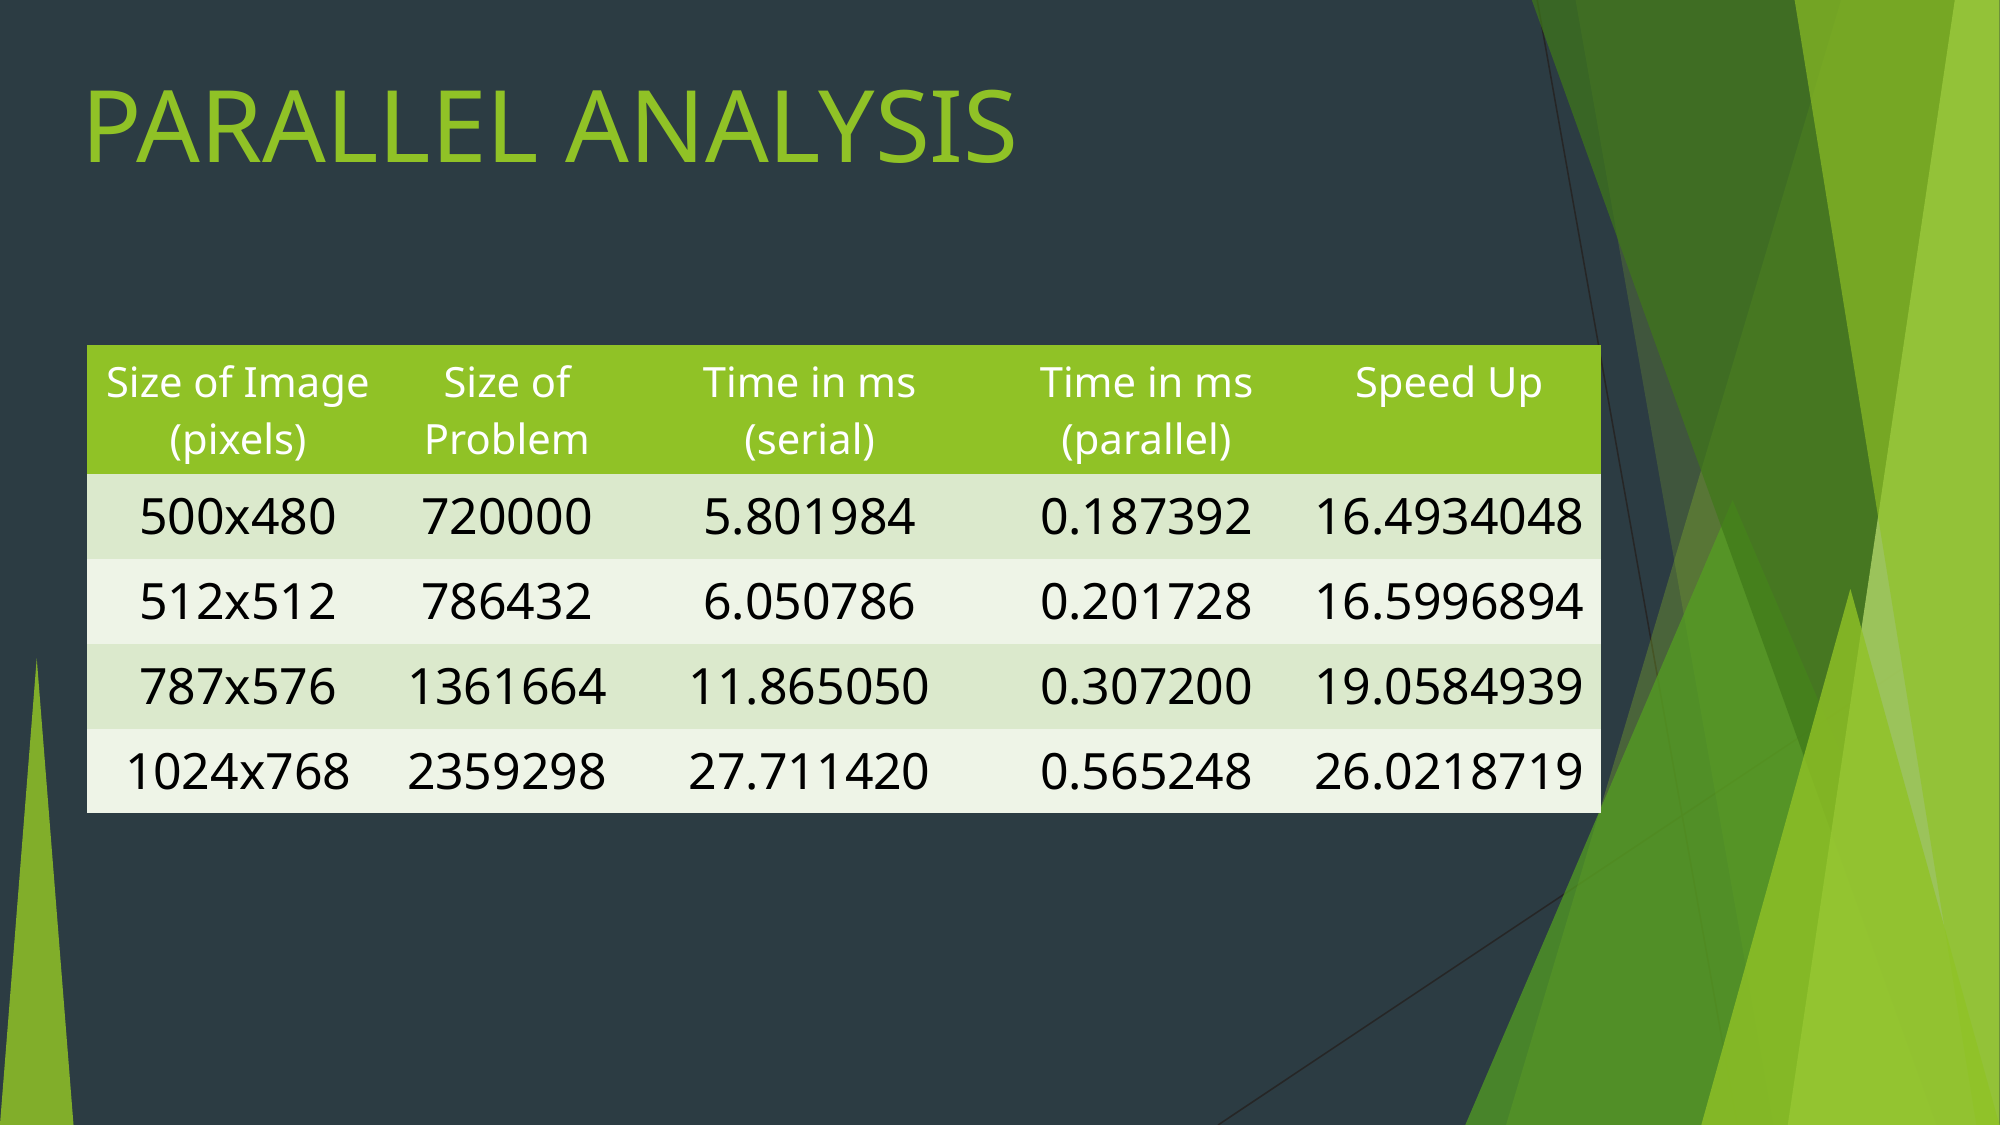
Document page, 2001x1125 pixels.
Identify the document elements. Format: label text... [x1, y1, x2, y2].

table_header Time in ms (serial) [624, 345, 995, 474]
title PARALLEL ANALYSIS [66, 55, 1477, 213]
table_cell 0.201728 [995, 559, 1298, 644]
table_cell 27.711420 [624, 729, 995, 813]
table_cell 1024x768 [87, 729, 389, 813]
table_cell 16.5996894 [1298, 559, 1601, 644]
table_cell 19.0584939 [1298, 644, 1601, 729]
table_cell 0.565248 [995, 729, 1298, 813]
table_cell 16.4934048 [1298, 474, 1601, 559]
table_cell 0.307200 [995, 644, 1298, 729]
table_cell 786432 [389, 559, 624, 644]
table_cell 0.187392 [995, 474, 1298, 559]
table_header Size of Problem [389, 345, 624, 474]
table_header Time in ms (parallel) [995, 345, 1298, 474]
table_header Size of Image (pixels) [87, 345, 389, 474]
table_cell 720000 [389, 474, 624, 559]
table_cell 5.801984 [624, 474, 995, 559]
table_cell 500x480 [87, 474, 389, 559]
table_cell 512x512 [87, 559, 389, 644]
table_cell 6.050786 [624, 559, 995, 644]
table_cell 11.865050 [624, 644, 995, 729]
table_cell 26.0218719 [1298, 729, 1601, 813]
table_cell 1361664 [389, 644, 624, 729]
table_header Speed Up [1298, 345, 1601, 474]
table_cell 787x576 [87, 644, 389, 729]
table_cell 2359298 [389, 729, 624, 813]
